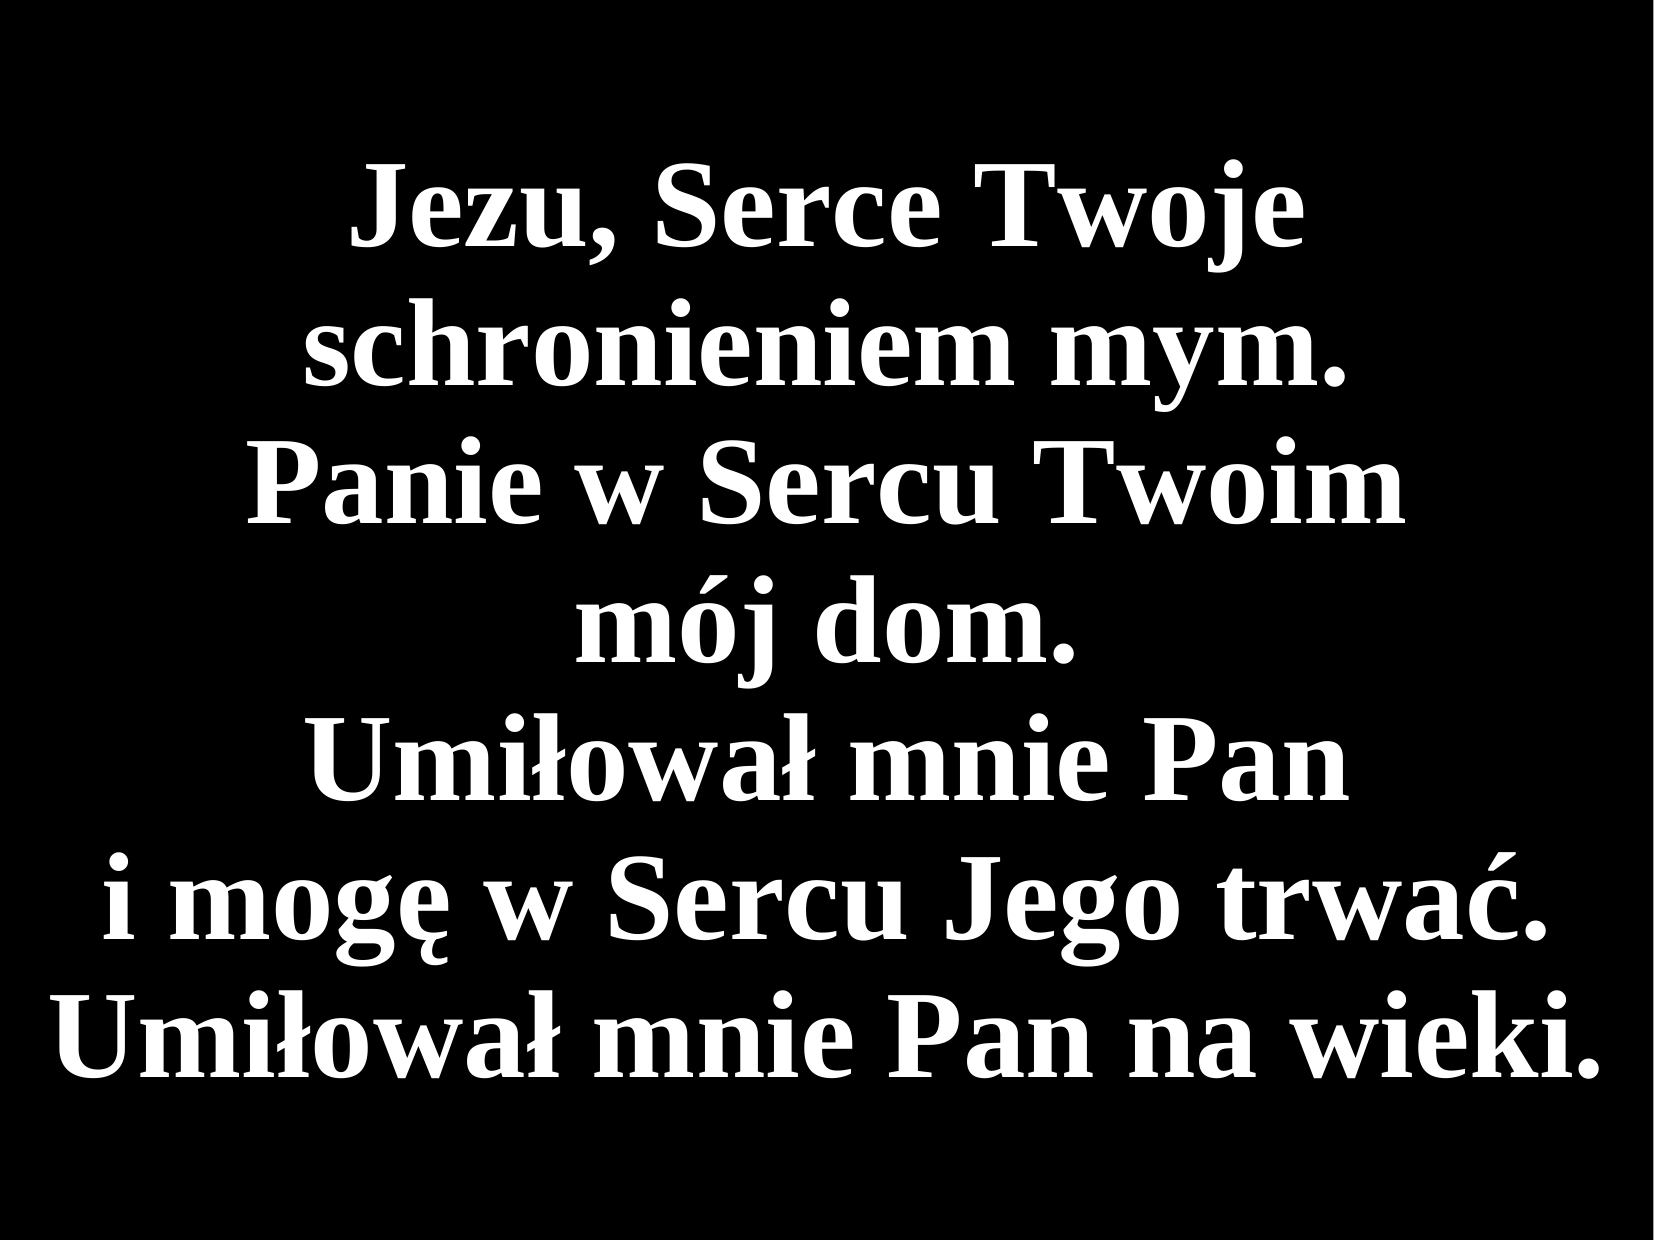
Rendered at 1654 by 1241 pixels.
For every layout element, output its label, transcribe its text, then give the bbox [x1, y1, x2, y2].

title Jezu, Serce Twoje schronieniem mym. Panie w Sercu Twoim mój dom. Umiłował mnie Pan i mogę w Sercu Jego trwać. Umiłował mnie Pan na wieki. [0, 0, 1654, 1241]
